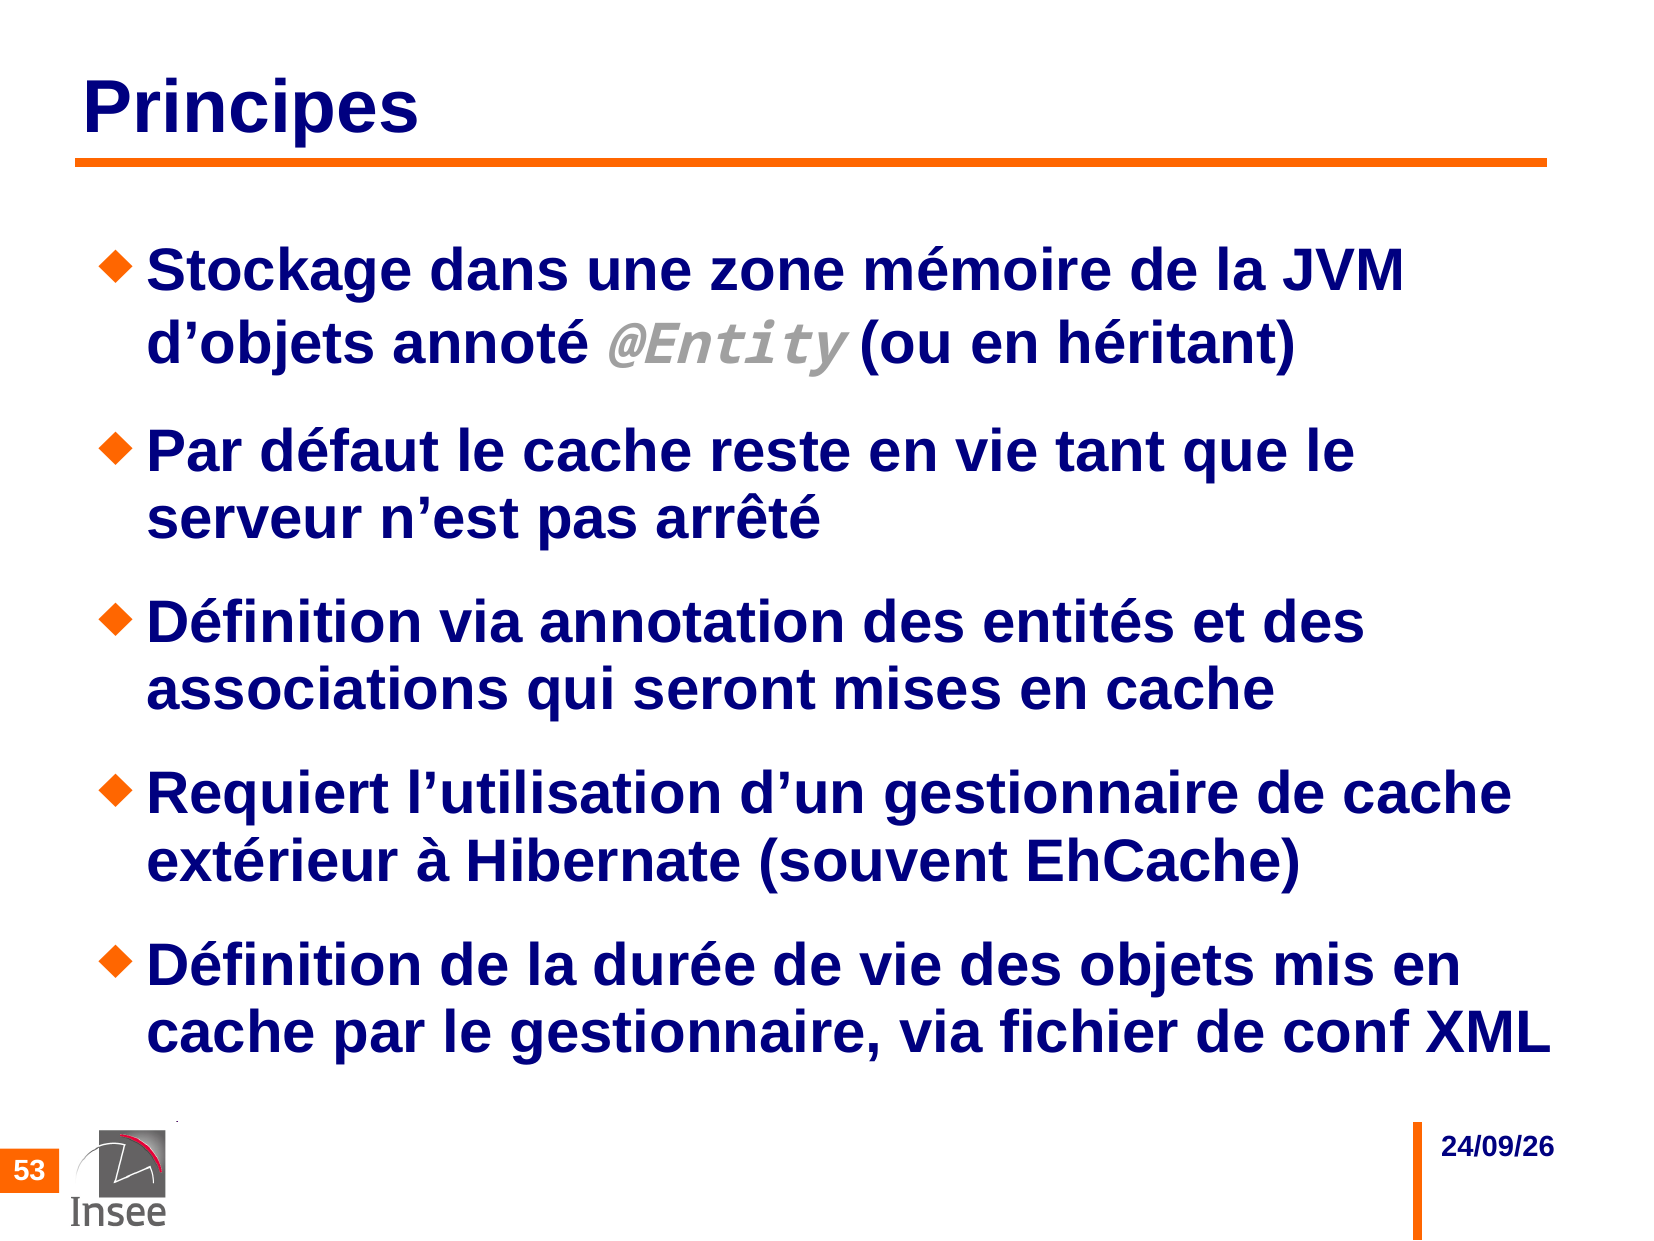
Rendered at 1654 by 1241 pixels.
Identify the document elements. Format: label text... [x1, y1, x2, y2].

title Principes [82, 49, 1619, 163]
picture [62, 1121, 178, 1241]
list Stockage dans une zone mémoire de la JVM d’objets annoté @Entity (ou en héritant) Par défaut le cache reste en vie tant que le serveur n’est pas arrêté Définition via annotation des entités et des associations qui seront mises en cache Requiert l’utilisation d’un gestionnaire de cache extérieur à Hibernate (souvent EhCache) Définition de la durée de vie des objets mis en cache par le gestionnaire, via fichier de conf XML [82, 236, 1571, 1075]
